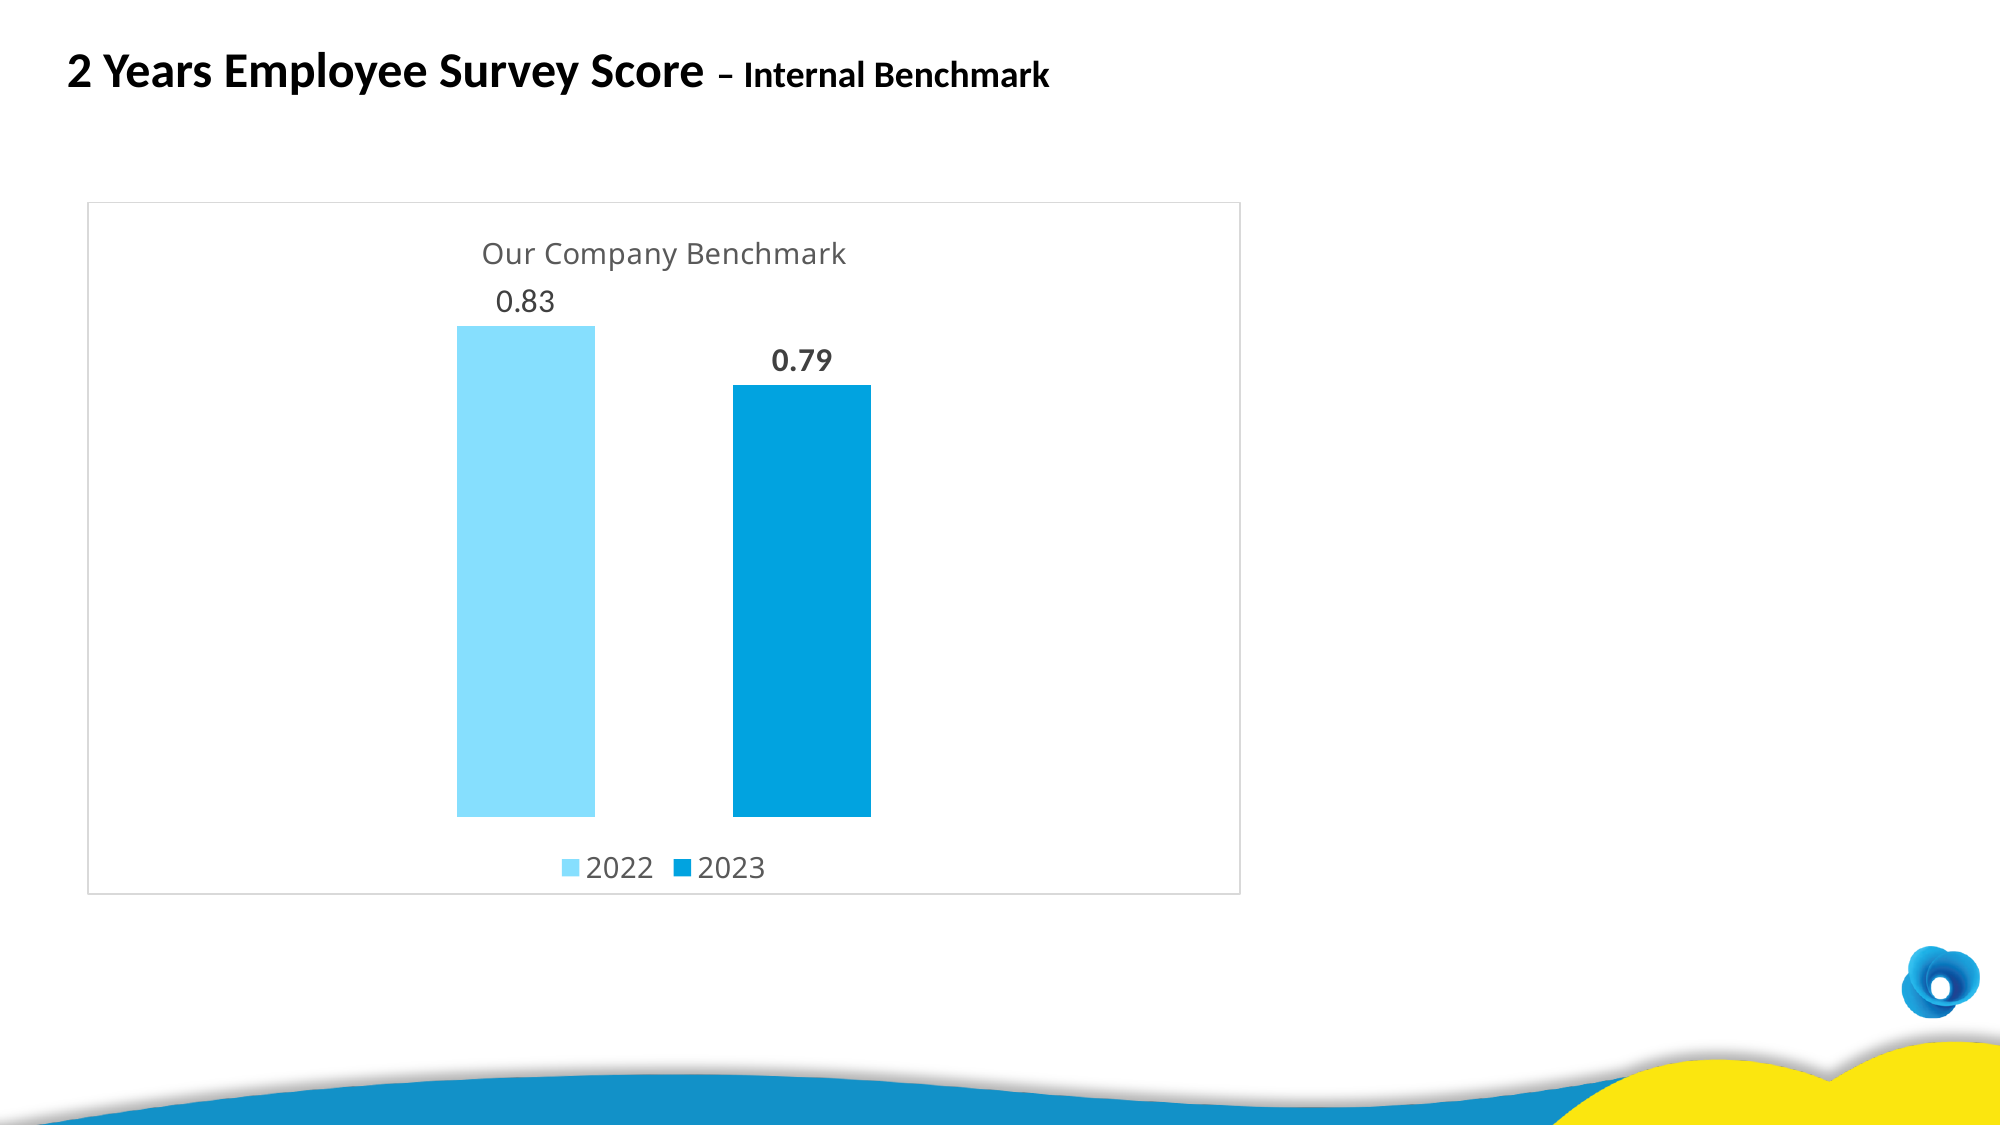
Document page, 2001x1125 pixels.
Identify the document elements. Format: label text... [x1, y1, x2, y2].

chart [87, 201, 1241, 895]
text_box 2 Years Employee Survey Score – Internal Benchmark [51, 29, 1786, 106]
